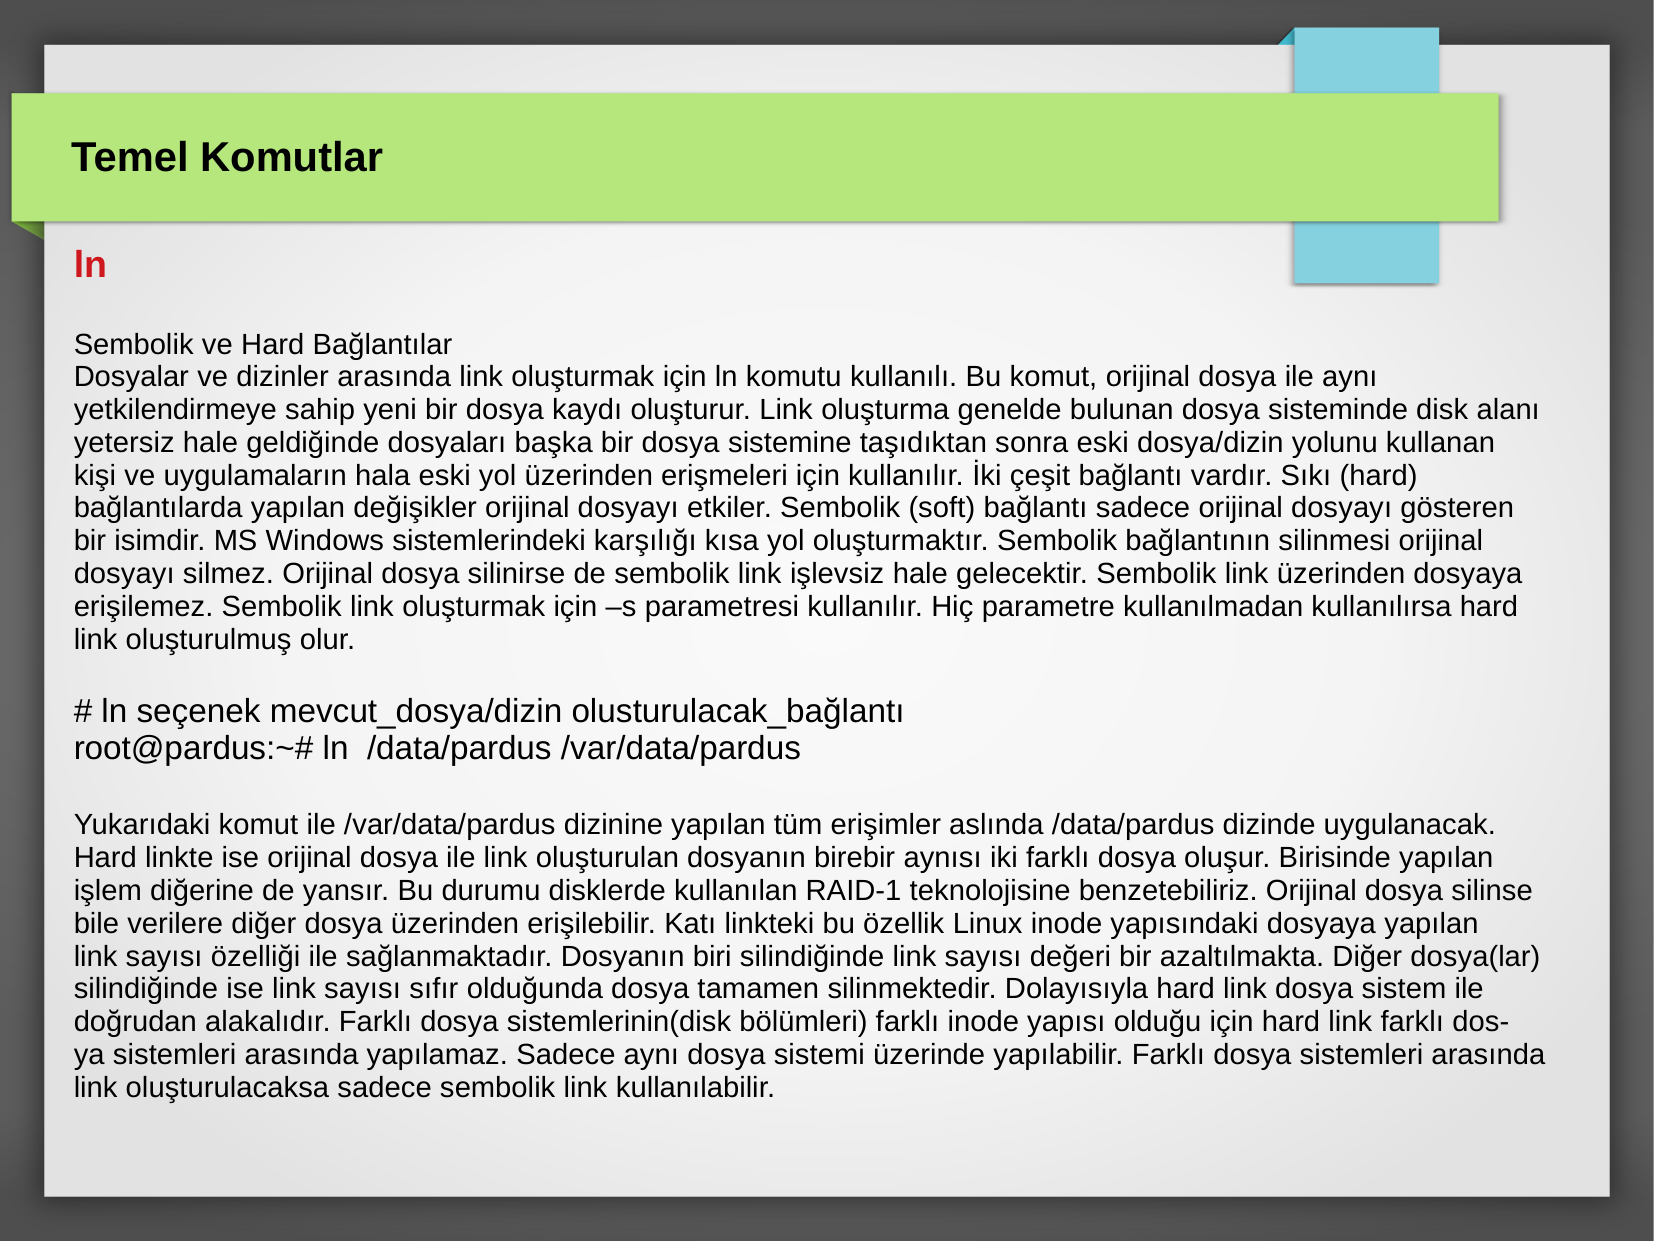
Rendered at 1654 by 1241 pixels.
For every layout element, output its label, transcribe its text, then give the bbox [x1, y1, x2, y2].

picture [0, 0, 1654, 1241]
text_box ln Sembolik ve Hard Bağlantılar Dosyalar ve dizinler arasında link oluşturmak için ln komutu kullanılı. Bu komut, orijinal dosya ile aynı yetkilendirmeye sahip yeni bir dosya kaydı oluşturur. Link oluşturma genelde bulunan dosya sisteminde disk alanı yetersiz hale geldiğinde dosyaları başka bir dosya sistemine taşıdıktan sonra eski dosya/dizin yolunu kullanan kişi ve uygulamaların hala eski yol üzerinden erişmeleri için kullanılır. İki çeşit bağlantı vardır. Sıkı (hard) bağlantılarda yapılan değişikler orijinal dosyayı etkiler. Sembolik (soft) bağlantı sadece orijinal dosyayı gösteren bir isimdir. MS Windows sistemlerindeki karşılığı kısa yol oluşturmaktır. Sembolik bağlantının silinmesi orijinal dosyayı silmez. Orijinal dosya silinirse de sembolik link işlevsiz hale gelecektir. Sembolik link üzerinden dosyaya erişilemez. Sembolik link oluşturmak için –s parametresi kullanılır. Hiç parametre kullanılmadan kullanılırsa hard link oluşturulmuş olur. # ln seçenek mevcut_dosya/dizin olusturulacak_bağlantı root@pardus:~# ln /data/pardus /var/data/pardus Yukarıdaki komut ile /var/data/pardus dizinine yapılan tüm erişimler aslında /data/pardus dizinde uygulanacak. Hard linkte ise orijinal dosya ile link oluşturulan dosyanın birebir aynısı iki farklı dosya oluşur. Birisinde yapılan işlem diğerine de yansır. Bu durumu disklerde kullanılan RAID-1 teknolojisine benzetebiliriz. Orijinal dosya silinse bile verilere diğer dosya üzerinden erişilebilir. Katı linkteki bu özellik Linux inode yapısındaki dosyaya yapılan link sayısı özelliği ile sağlanmaktadır. Dosyanın biri silindiğinde link sayısı değeri bir azaltılmakta. Diğer dosya(lar) silindiğinde ise link sayısı sıfır olduğunda dosya tamamen silinmektedir. Dolayısıyla hard link dosya sistem ile doğrudan alakalıdır. Farklı dosya sistemlerinin(disk bölümleri) farklı inode yapısı olduğu için hard link farklı dos- ya sistemleri arasında yapılamaz. Sadece aynı dosya sistemi üzerinde yapılabilir. Farklı dosya sistemleri arasında link oluşturulacaksa sadece sembolik link kullanılabilir. [59, 236, 1571, 1134]
text_box Temel Komutlar [56, 126, 426, 207]
